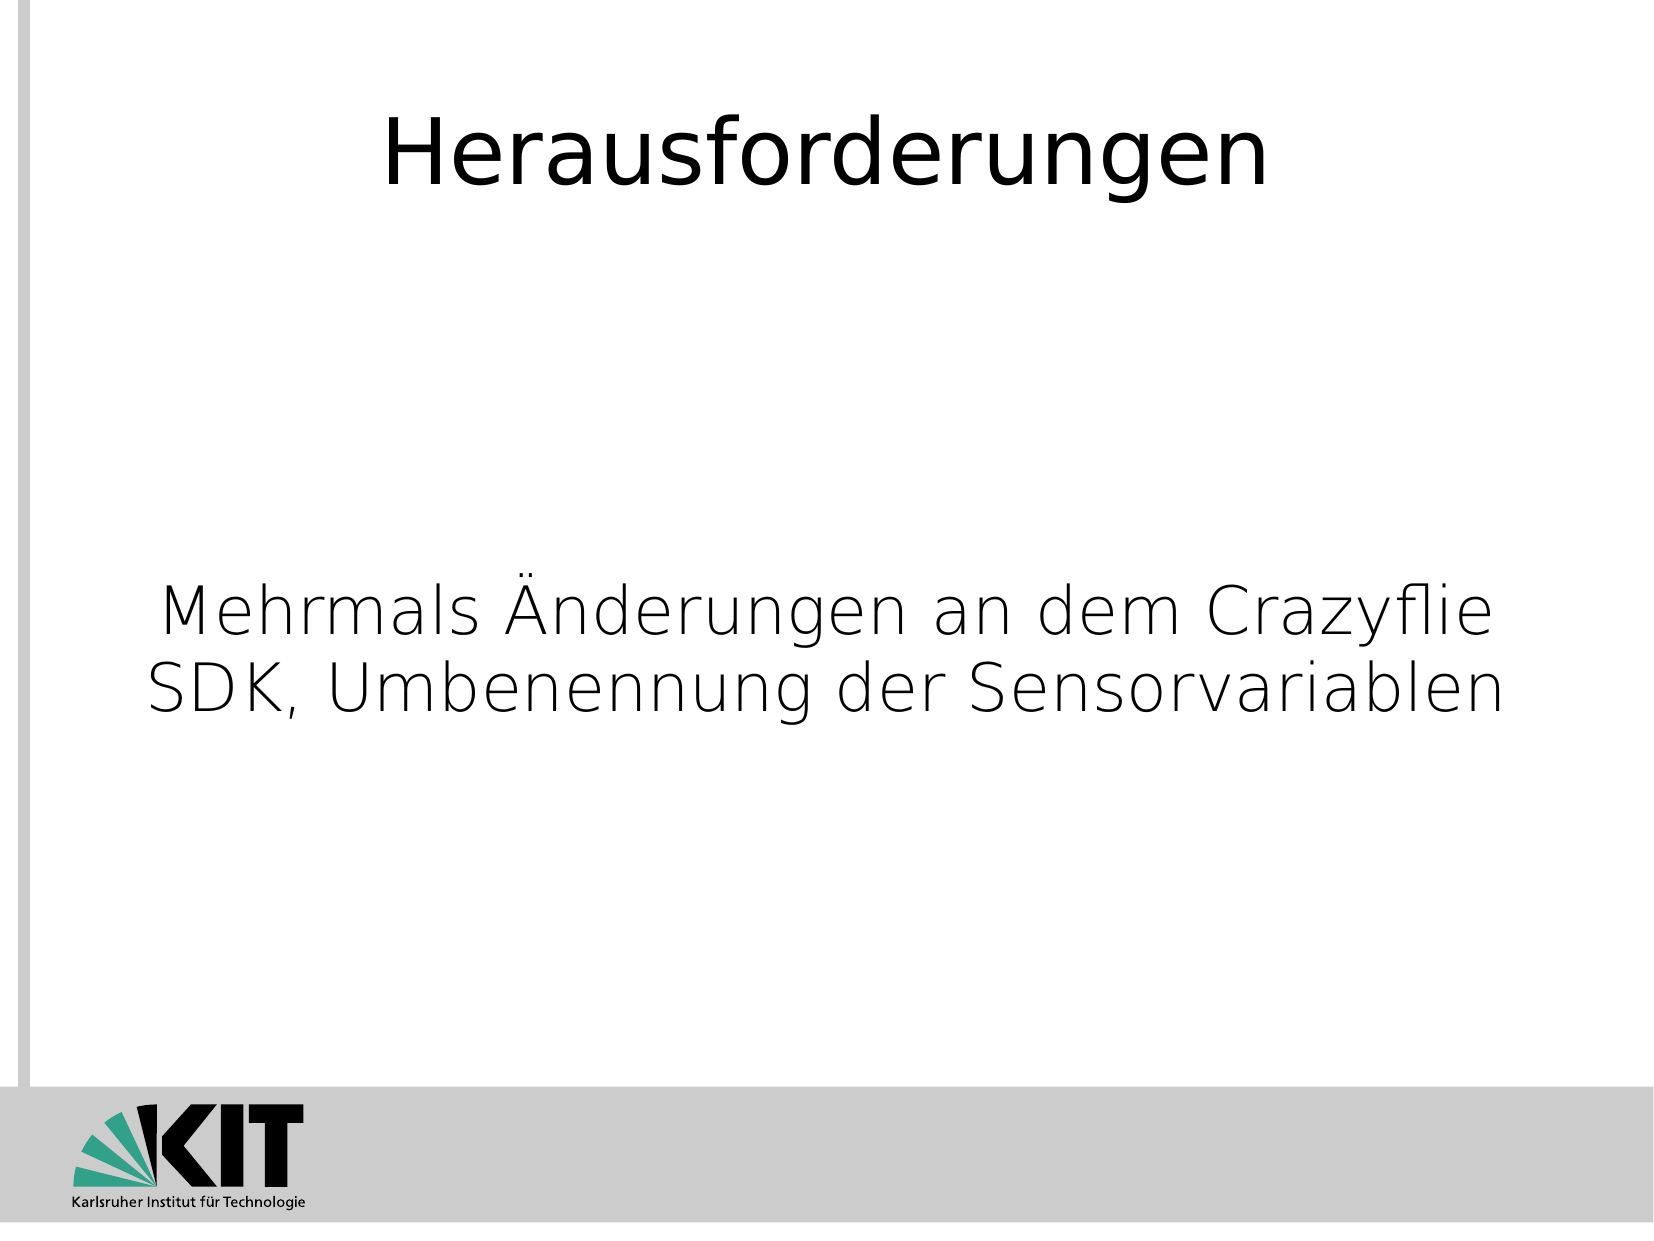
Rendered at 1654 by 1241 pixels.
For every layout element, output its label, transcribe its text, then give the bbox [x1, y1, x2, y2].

subtitle Mehrmals Änderungen an dem Crazyflie SDK, Umbenennung der Sensorvariablen [82, 290, 1571, 1010]
title Herausforderungen [82, 49, 1571, 257]
text_box [0, 1086, 1654, 1223]
picture [70, 1098, 308, 1217]
